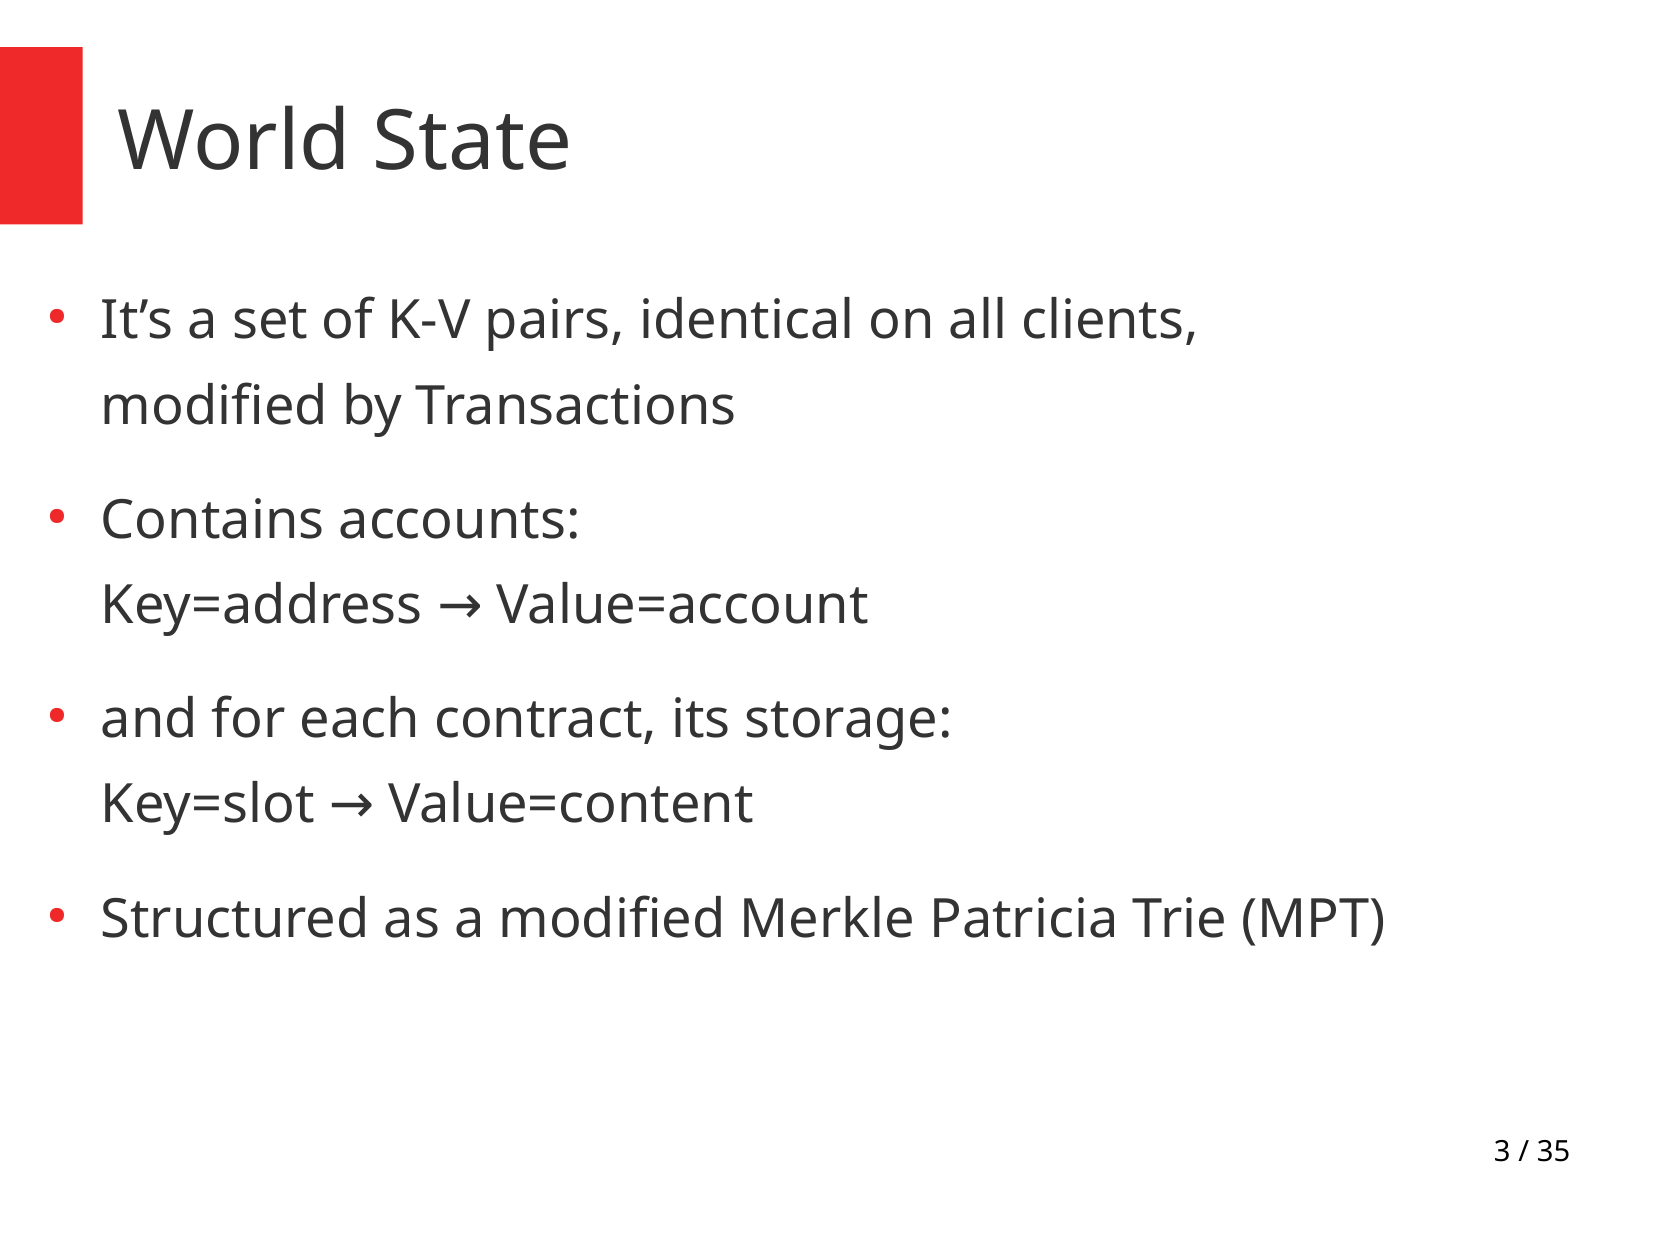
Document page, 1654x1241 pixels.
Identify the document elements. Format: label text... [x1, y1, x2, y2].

title World State [117, 33, 1571, 241]
list It’s a set of K-V pairs, identical on all clients, modified by Transactions Contains accounts: Key=address → Value=account and for each contract, its storage: Key=slot → Value=content Structured as a modified Merkle Patricia Trie (MPT) [29, 270, 1620, 1201]
